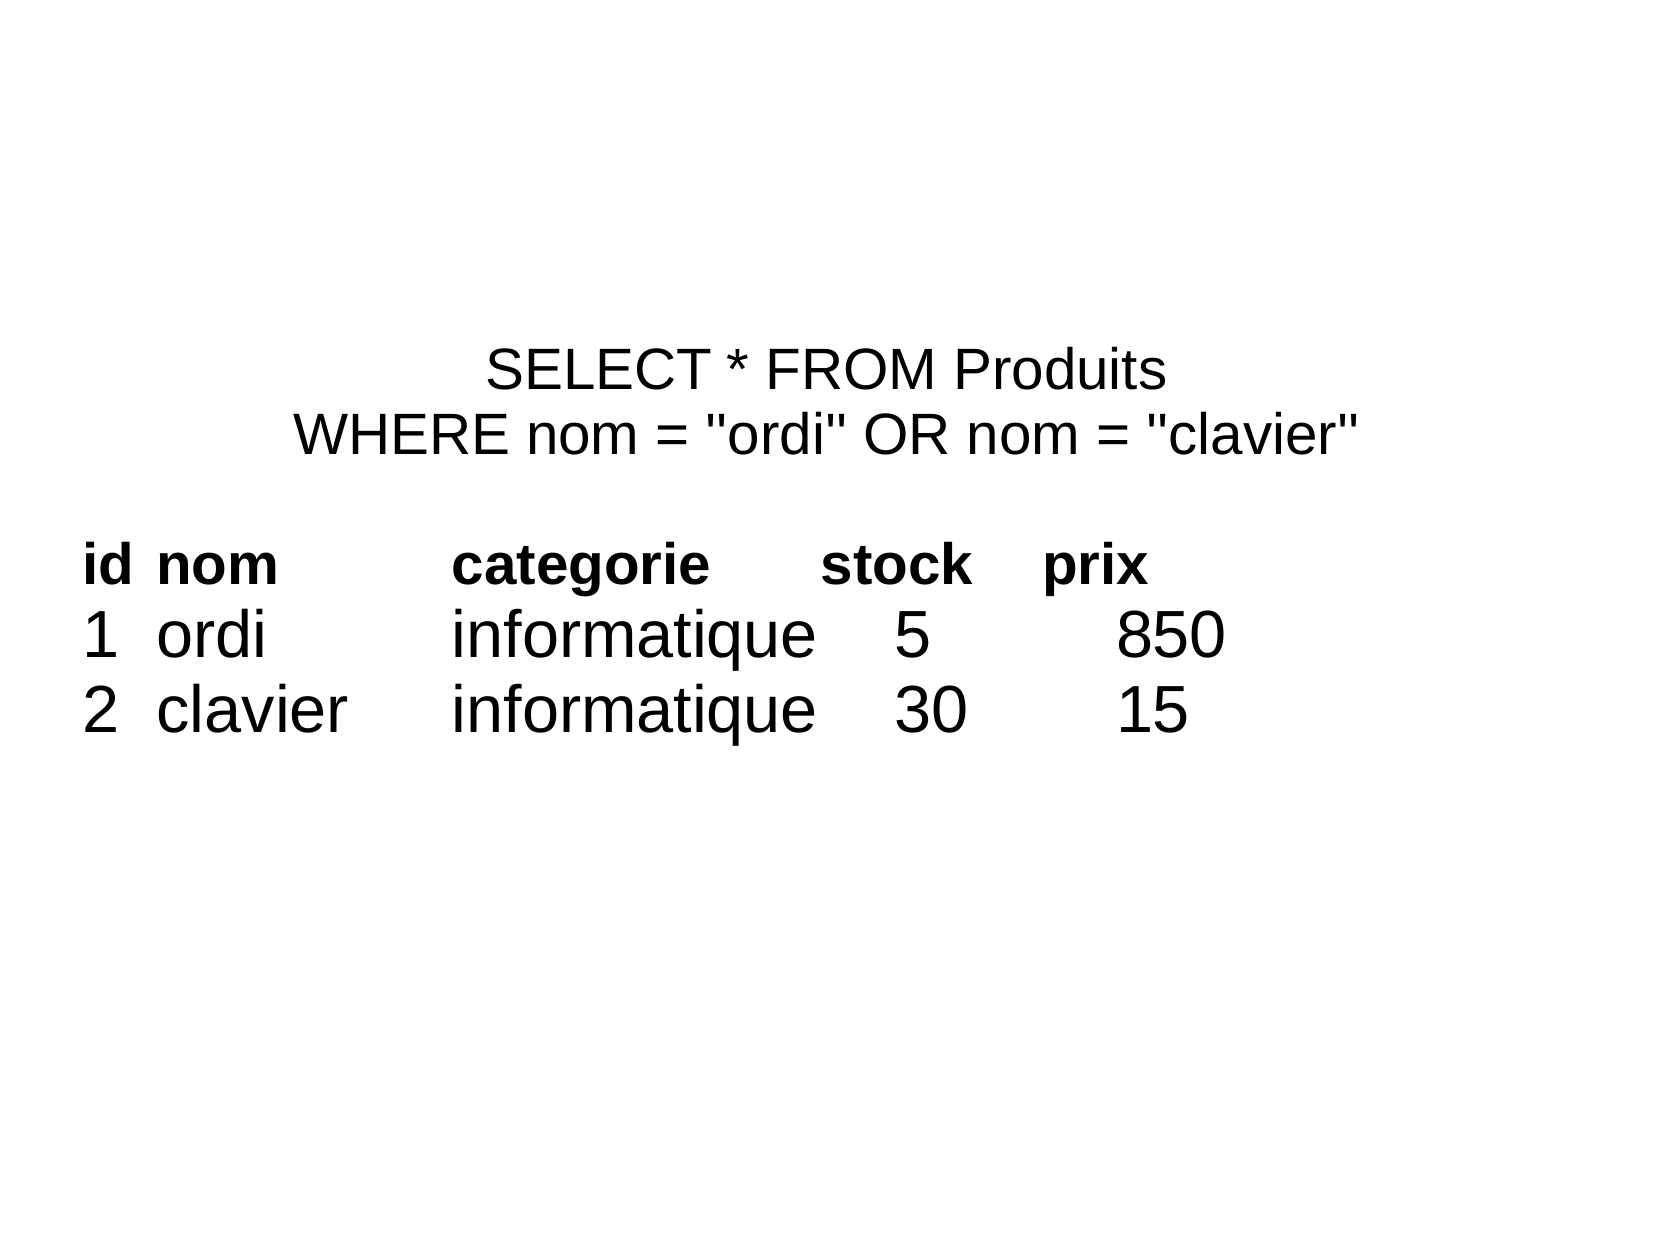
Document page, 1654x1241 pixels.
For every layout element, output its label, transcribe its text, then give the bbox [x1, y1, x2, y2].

subtitle SELECT * FROM Produits WHERE nom = ''ordi'' OR nom = ''clavier'' id nom categorie stock prix 1 ordi informatique 5 850 2 clavier informatique 30 15 [82, 49, 1571, 1109]
